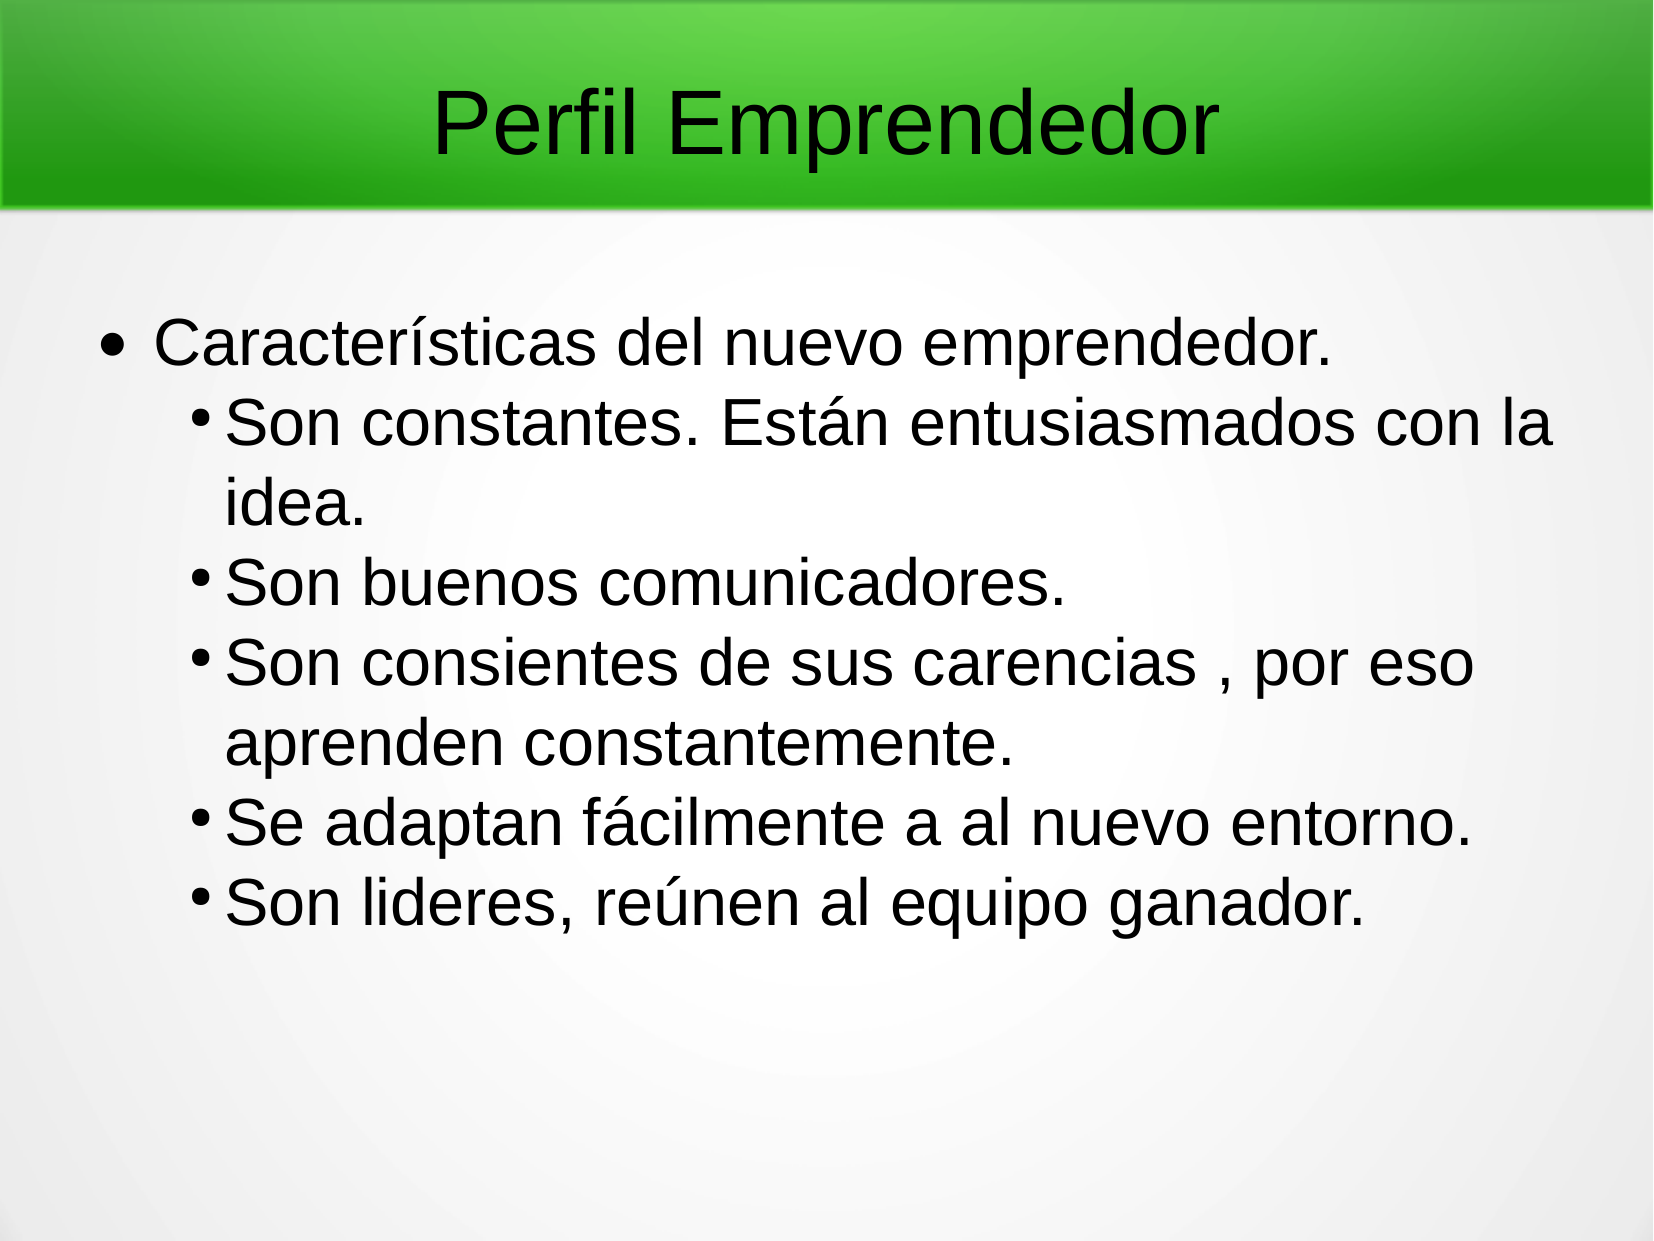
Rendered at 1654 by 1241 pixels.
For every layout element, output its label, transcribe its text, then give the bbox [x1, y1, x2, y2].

text_box Perfil Emprendedor [82, 47, 1571, 189]
text_box Características del nuevo emprendedor. Son constantes. Están entusiasmados con la idea. Son buenos comunicadores. Son consientes de sus carencias , por eso aprenden constantemente. Se adaptan fácilmente a al nuevo entorno. Son lideres, reúnen al equipo ganador. [82, 299, 1571, 1019]
picture [0, 0, 1654, 1241]
